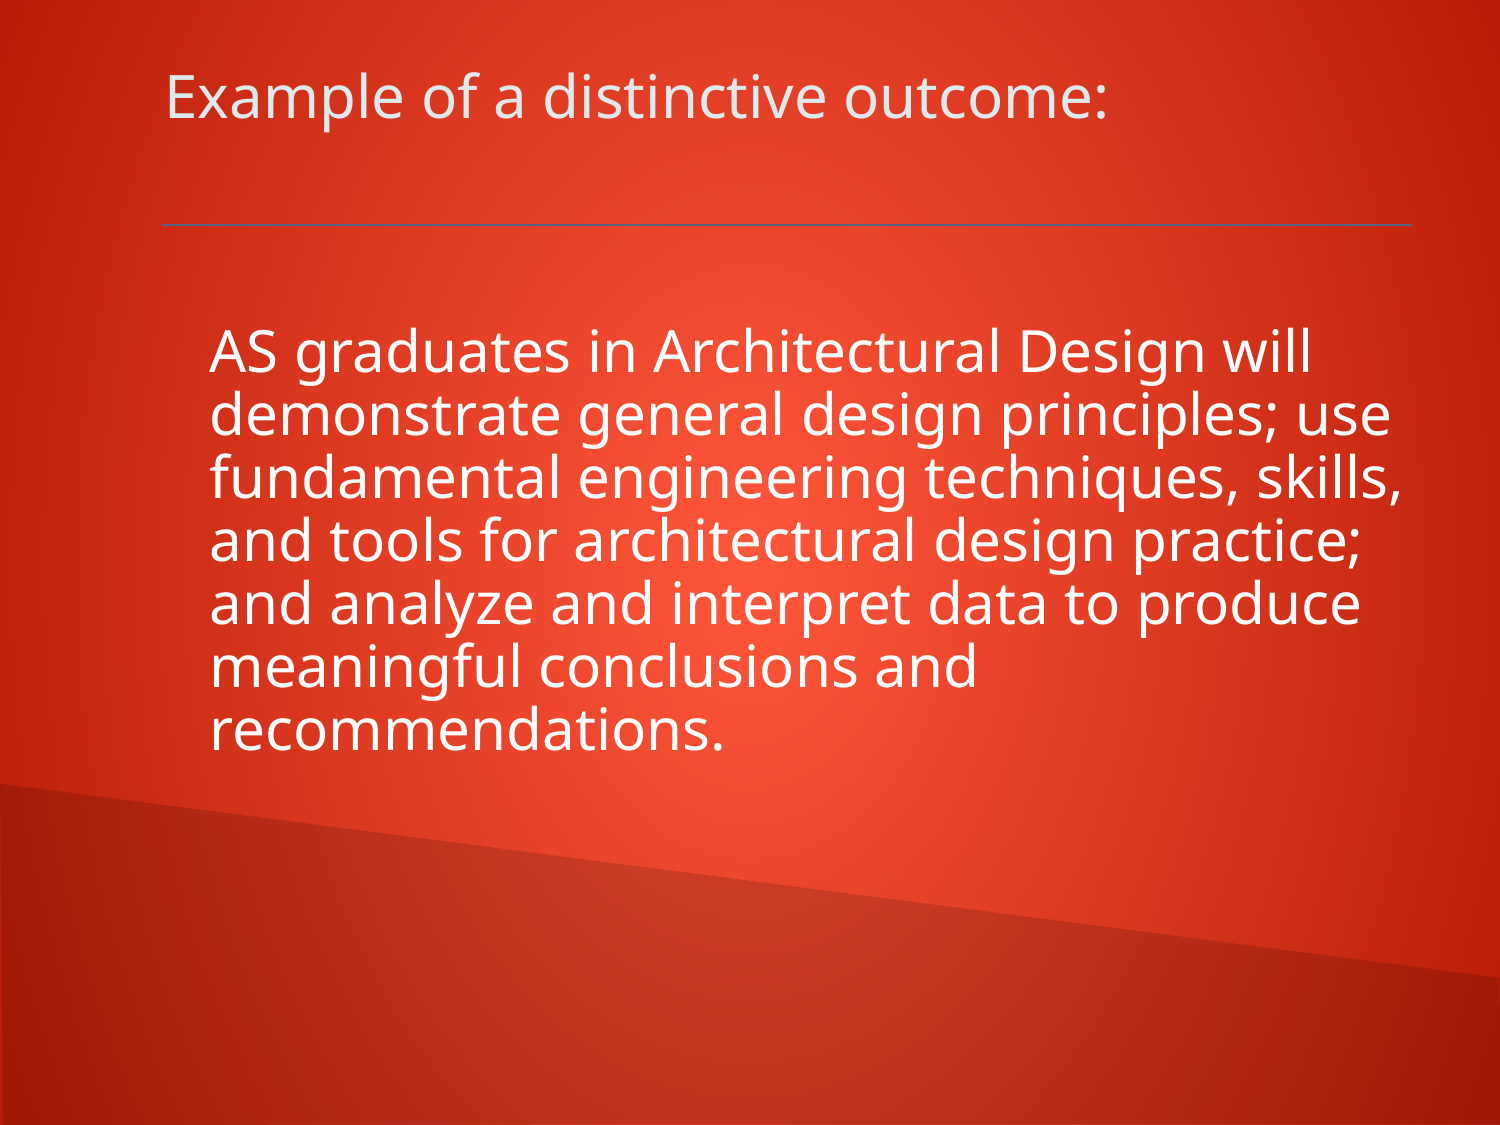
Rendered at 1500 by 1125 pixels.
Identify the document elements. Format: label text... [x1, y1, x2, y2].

list AS graduates in Architectural Design will demonstrate general design principles; use fundamental engineering techniques, skills, and tools for architectural design practice; and analyze and interpret data to produce meaningful conclusions and recommendations. [150, 237, 1425, 988]
title Example of a distinctive outcome: [150, 45, 1425, 233]
